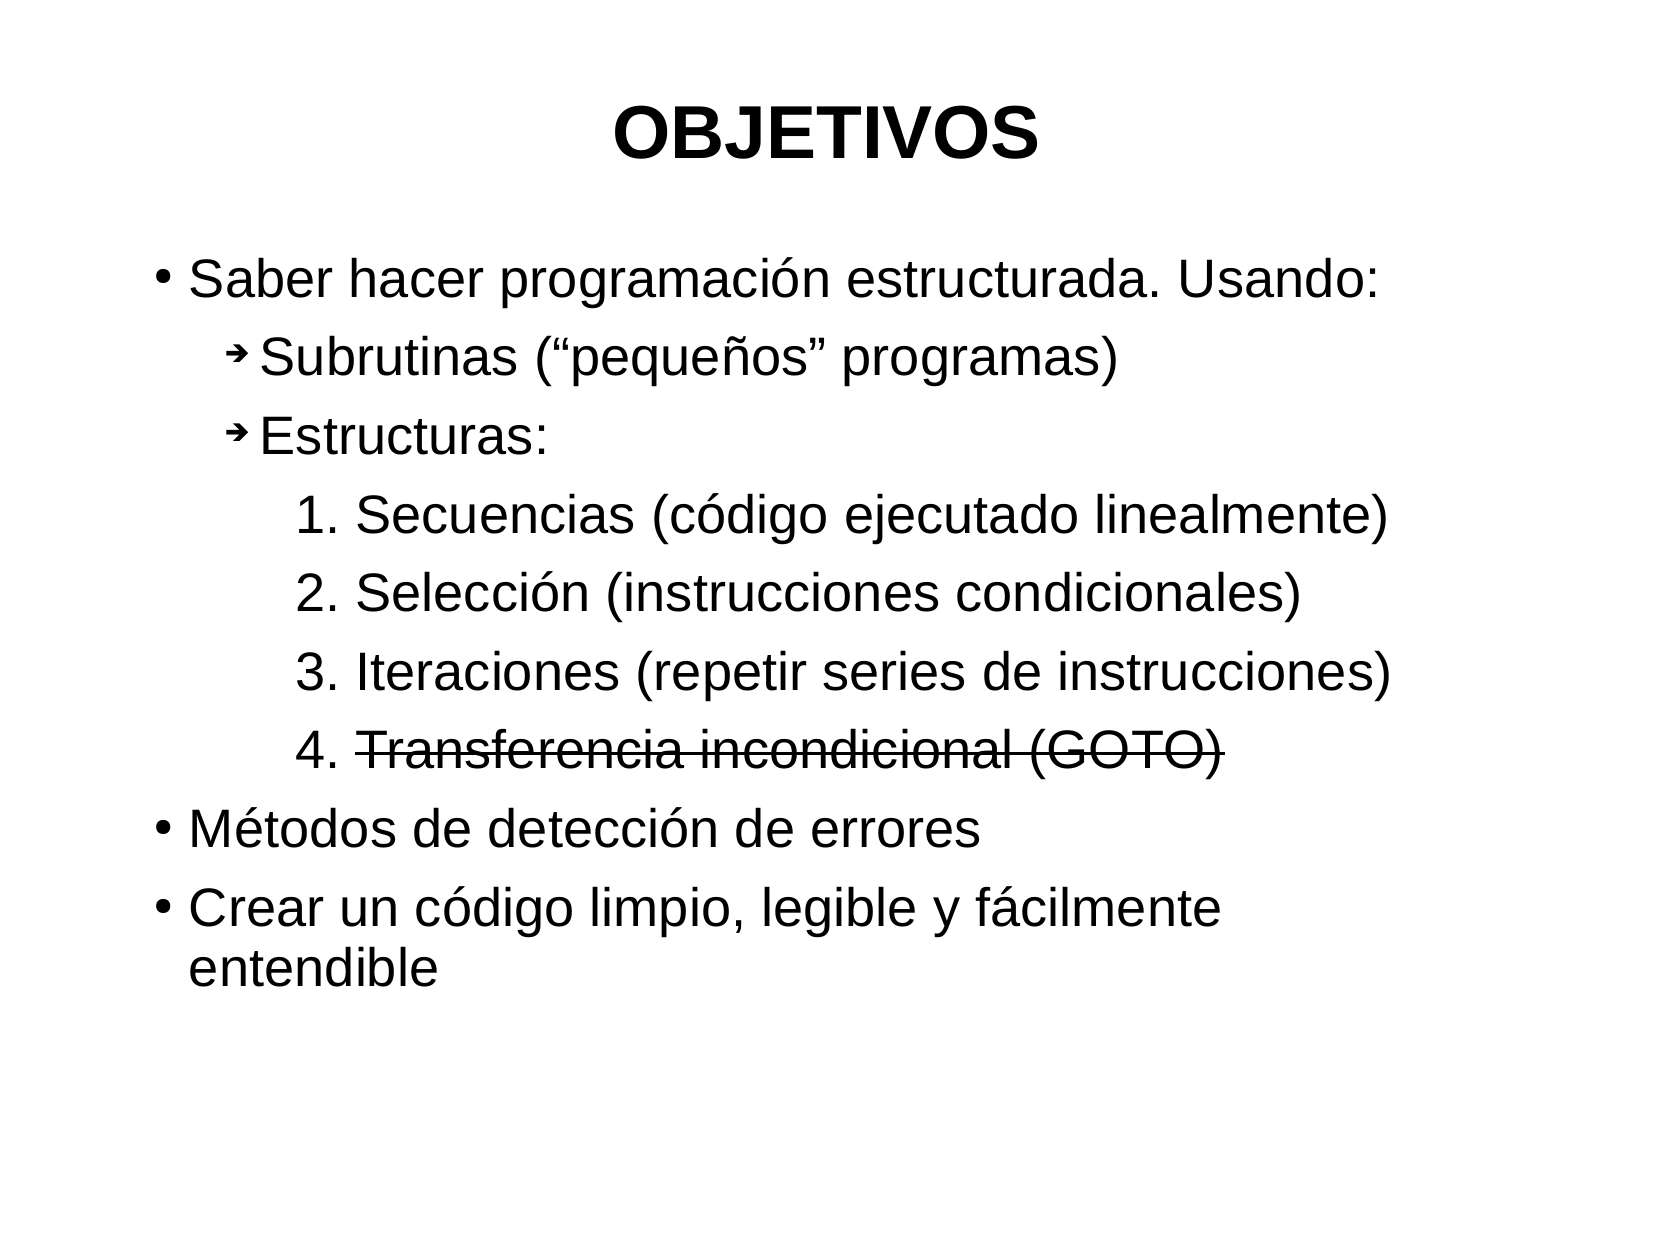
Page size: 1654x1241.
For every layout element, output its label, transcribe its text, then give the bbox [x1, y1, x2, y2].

subtitle Saber hacer programación estructurada. Usando: Subrutinas (“pequeños” programas) Estructuras: Secuencias (código ejecutado linealmente) Selección (instrucciones condicionales) Iteraciones (repetir series de instrucciones) Transferencia incondicional (GOTO) Métodos de detección de errores Crear un código limpio, legible y fácilmente entendible [153, 248, 1465, 1138]
title OBJETIVOS [82, 29, 1571, 237]
